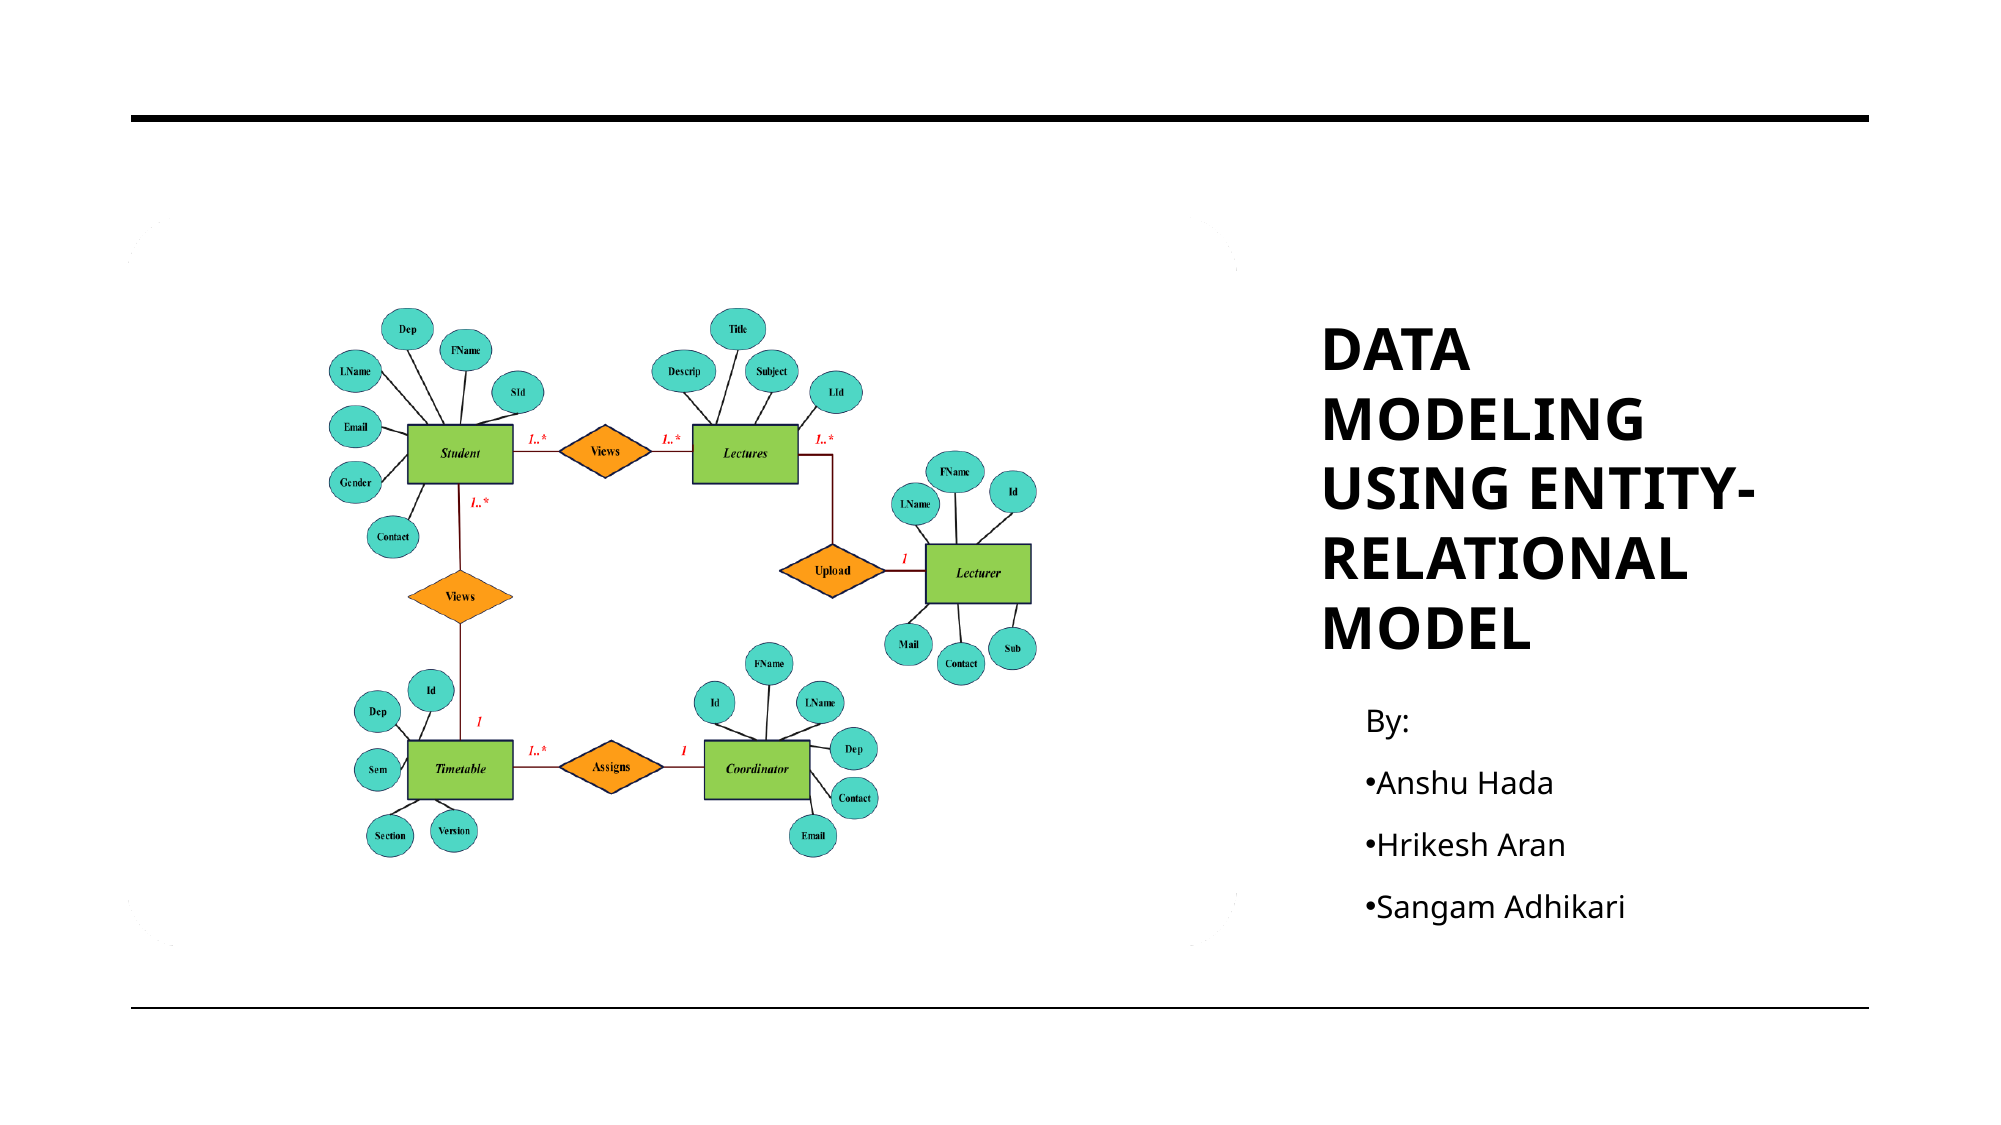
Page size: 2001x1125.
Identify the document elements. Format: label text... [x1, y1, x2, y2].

subtitle By: Anshu Hada Hrikesh Aran Sangam Adhikari [1350, 690, 1935, 999]
picture [126, 217, 1237, 946]
title Data Modeling Using Entity-Relational Model [1305, 304, 1786, 803]
